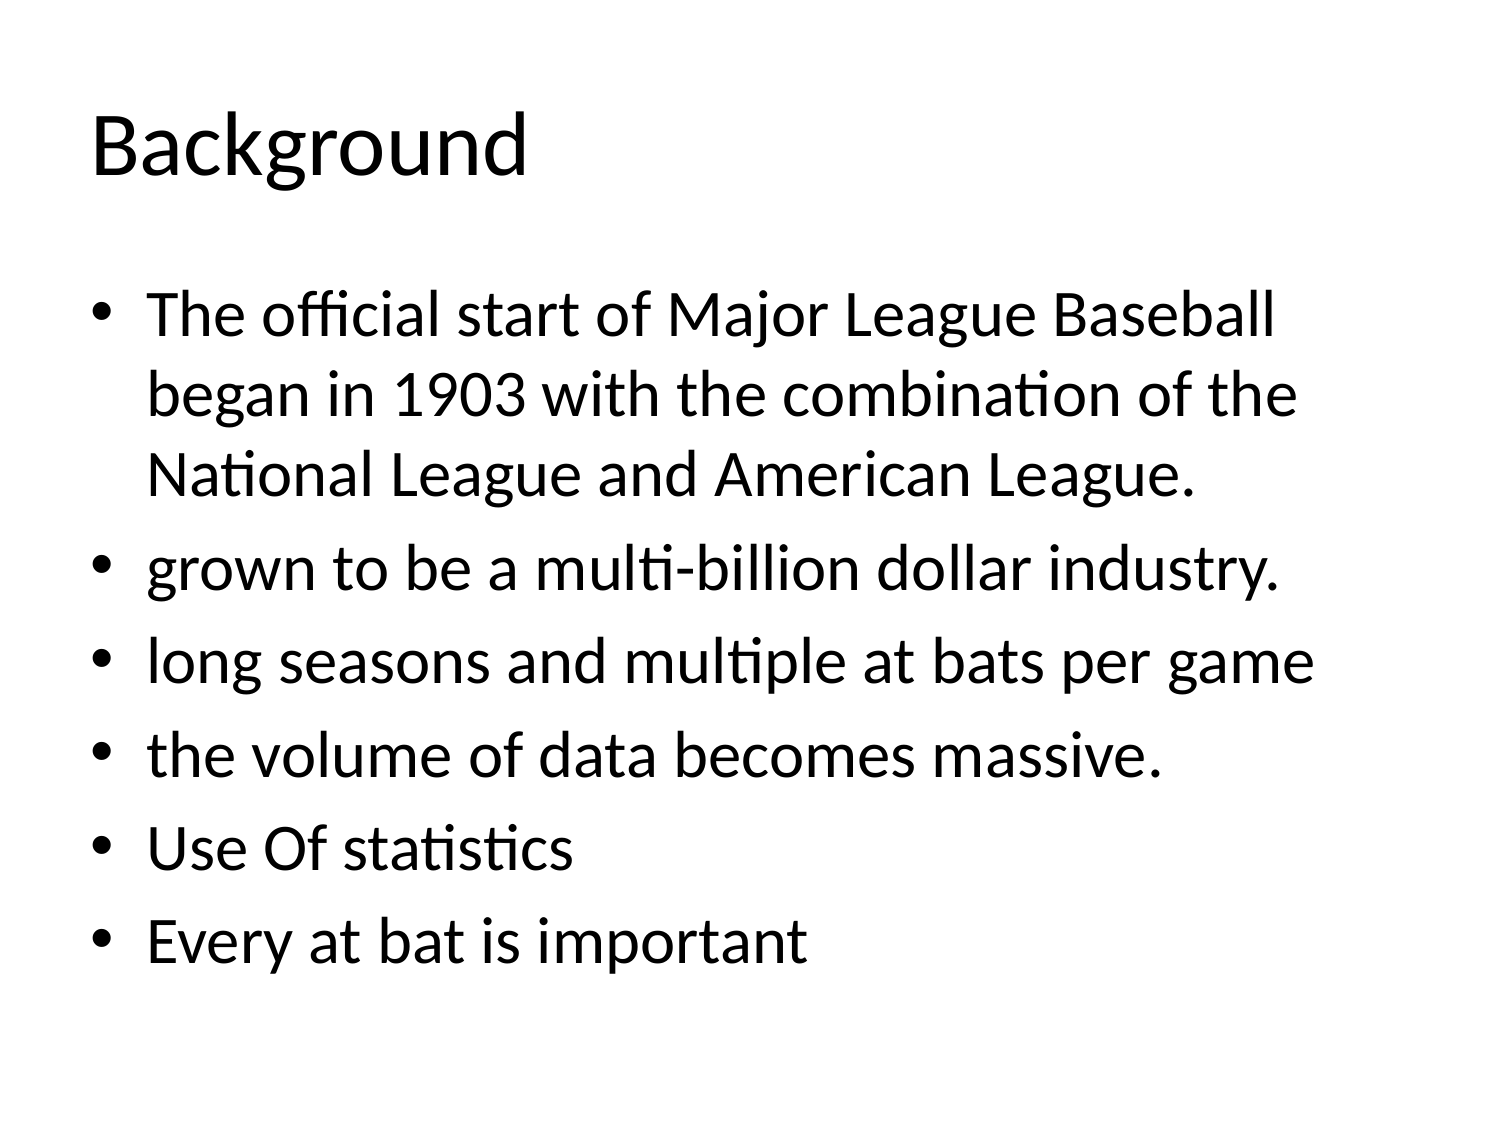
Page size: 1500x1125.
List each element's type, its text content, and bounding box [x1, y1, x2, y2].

title Background [75, 45, 1425, 233]
list The official start of Major League Baseball began in 1903 with the combination of the National League and American League. grown to be a multi-billion dollar industry. long seasons and multiple at bats per game the volume of data becomes massive. Use Of statistics Every at bat is important [75, 262, 1425, 1005]
